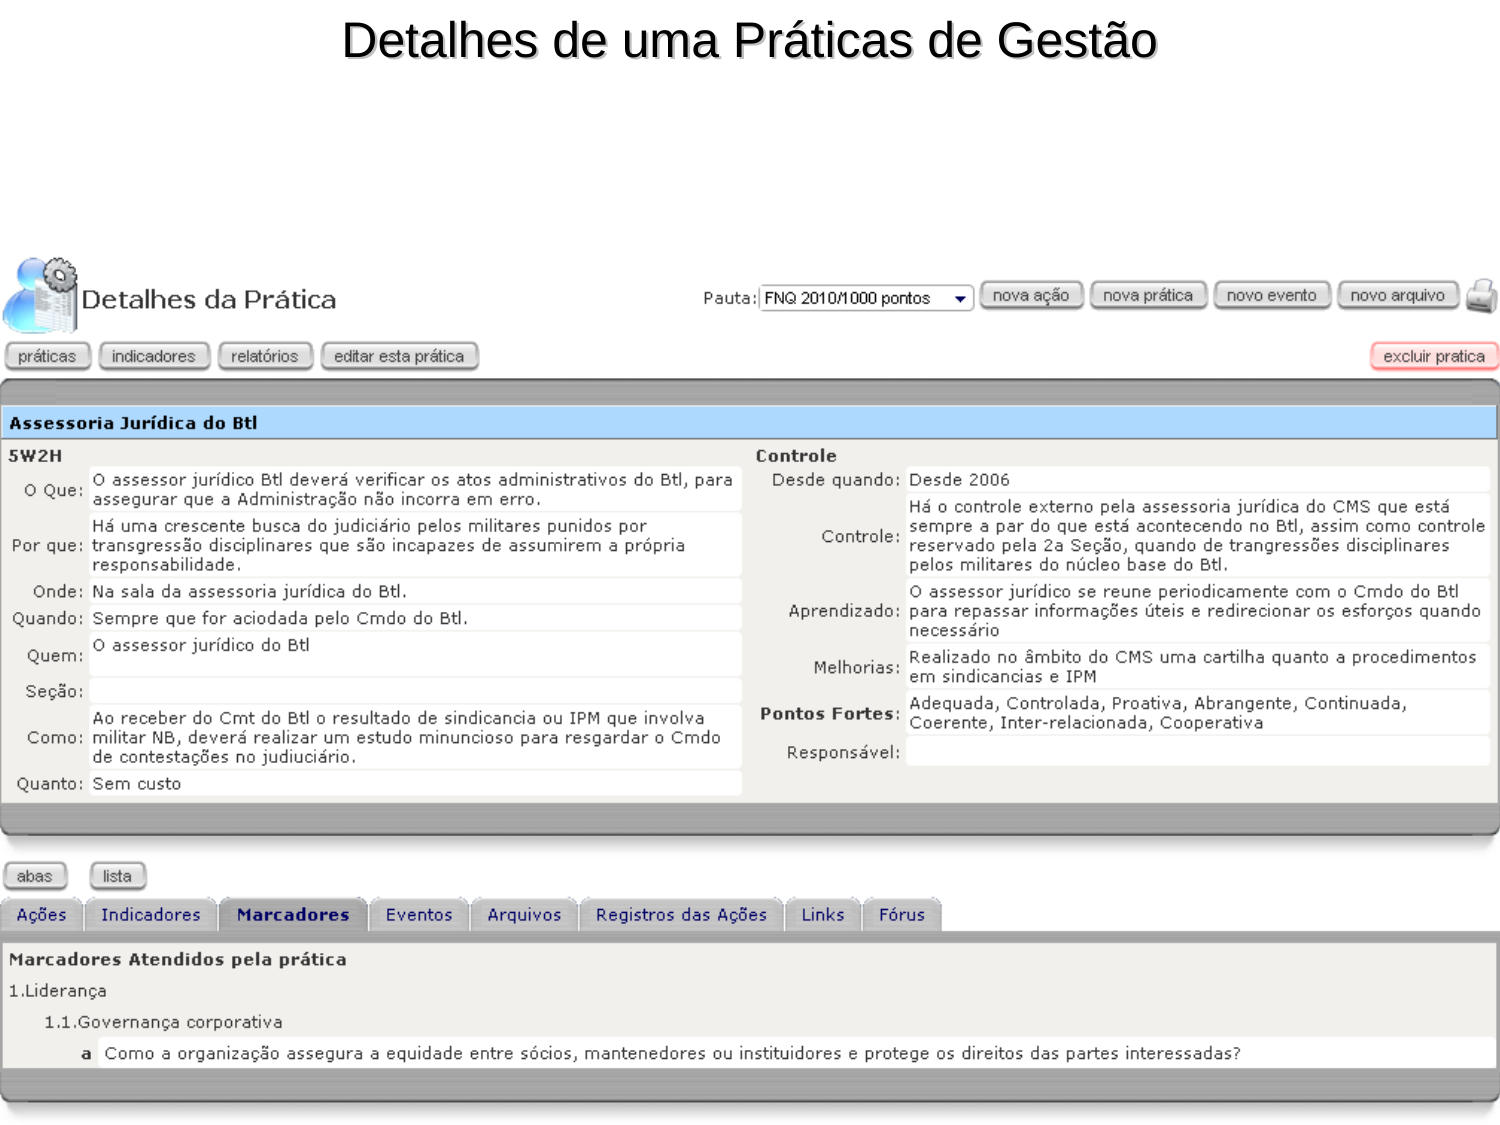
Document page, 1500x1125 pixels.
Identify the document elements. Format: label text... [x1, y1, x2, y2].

text_box Detalhes de uma Práticas de Gestão [0, 0, 1500, 76]
picture [0, 249, 1500, 1125]
